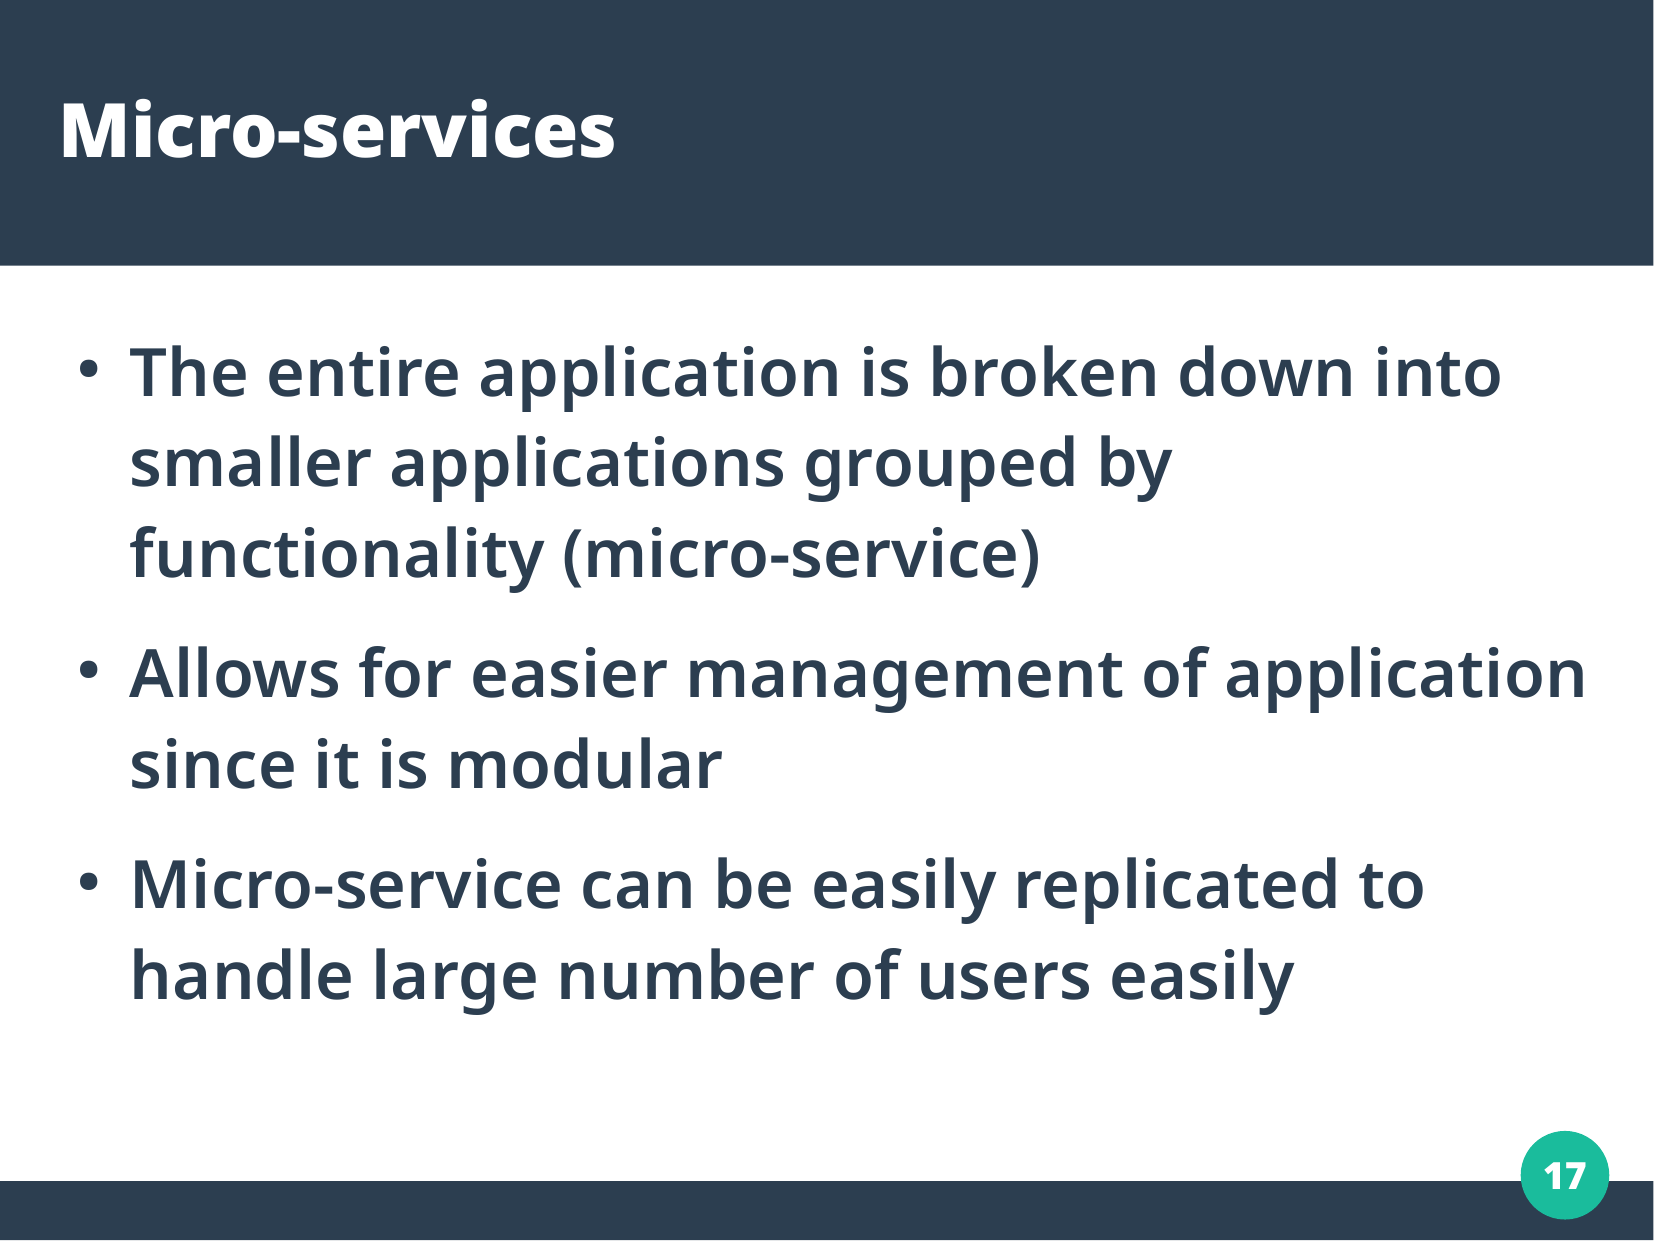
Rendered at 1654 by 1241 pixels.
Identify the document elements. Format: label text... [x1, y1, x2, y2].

list The entire application is broken down into smaller applications grouped by functionality (micro-service) Allows for easier management of application since it is modular Micro-service can be easily replicated to handle large number of users easily [59, 324, 1595, 1152]
title Micro-services [59, 49, 1595, 207]
